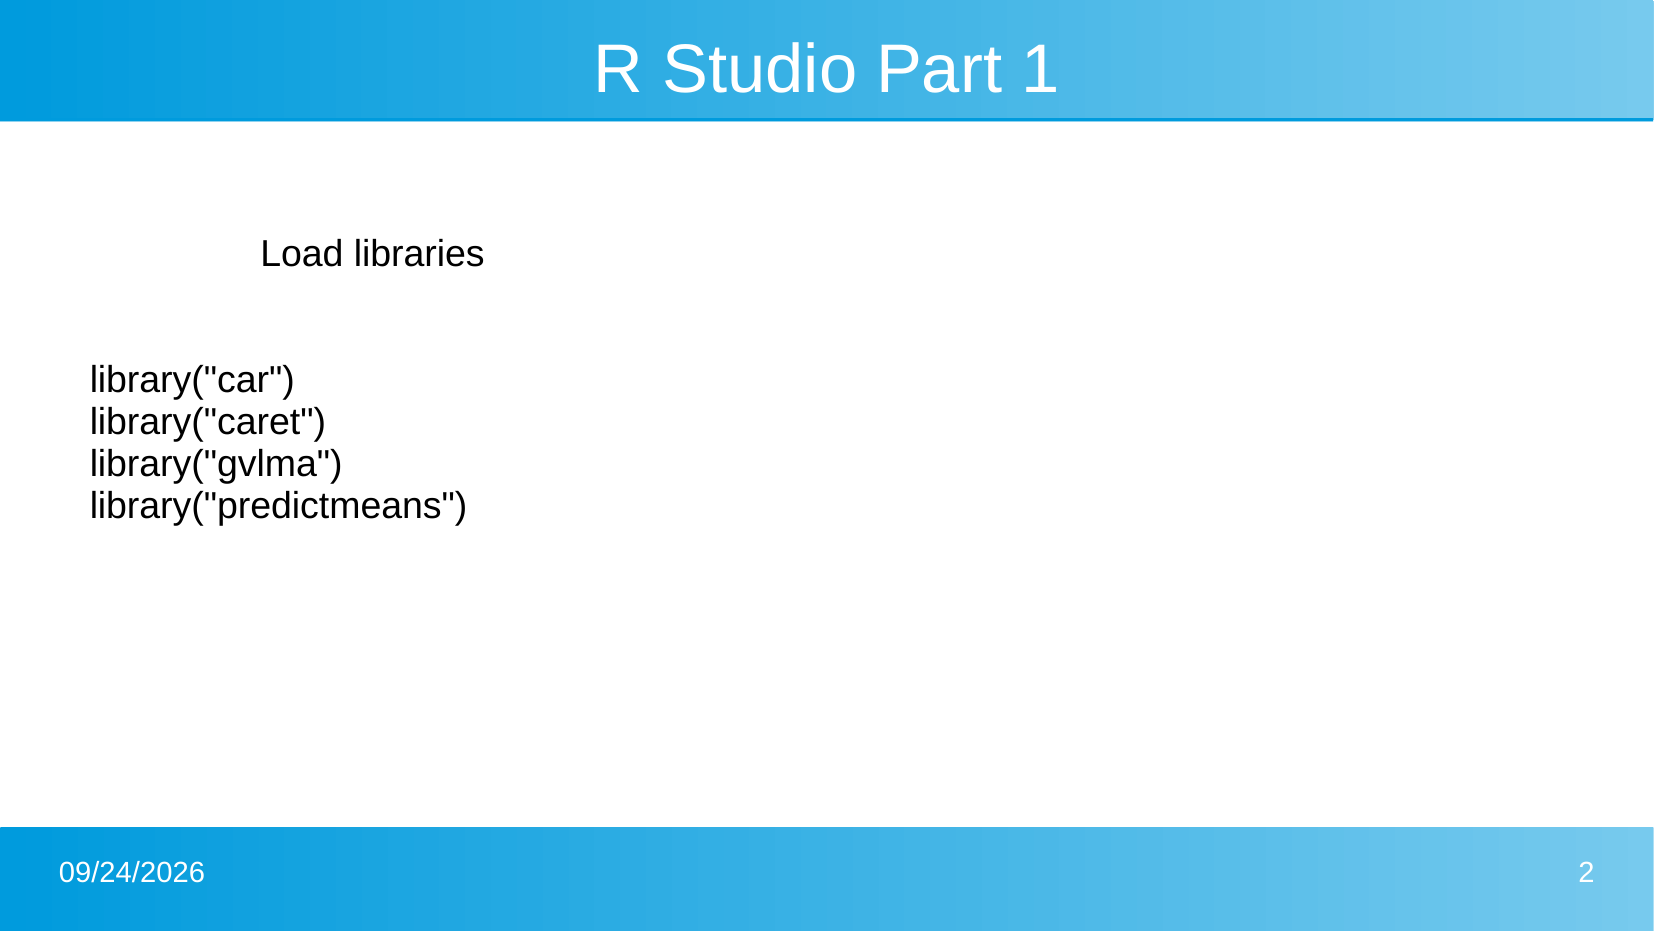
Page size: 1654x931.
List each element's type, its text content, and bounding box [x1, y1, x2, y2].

title R Studio Part 1 [59, 29, 1595, 108]
text_box Load libraries library("car") library("caret") library("gvlma") library("predictmeans") [75, 225, 670, 750]
